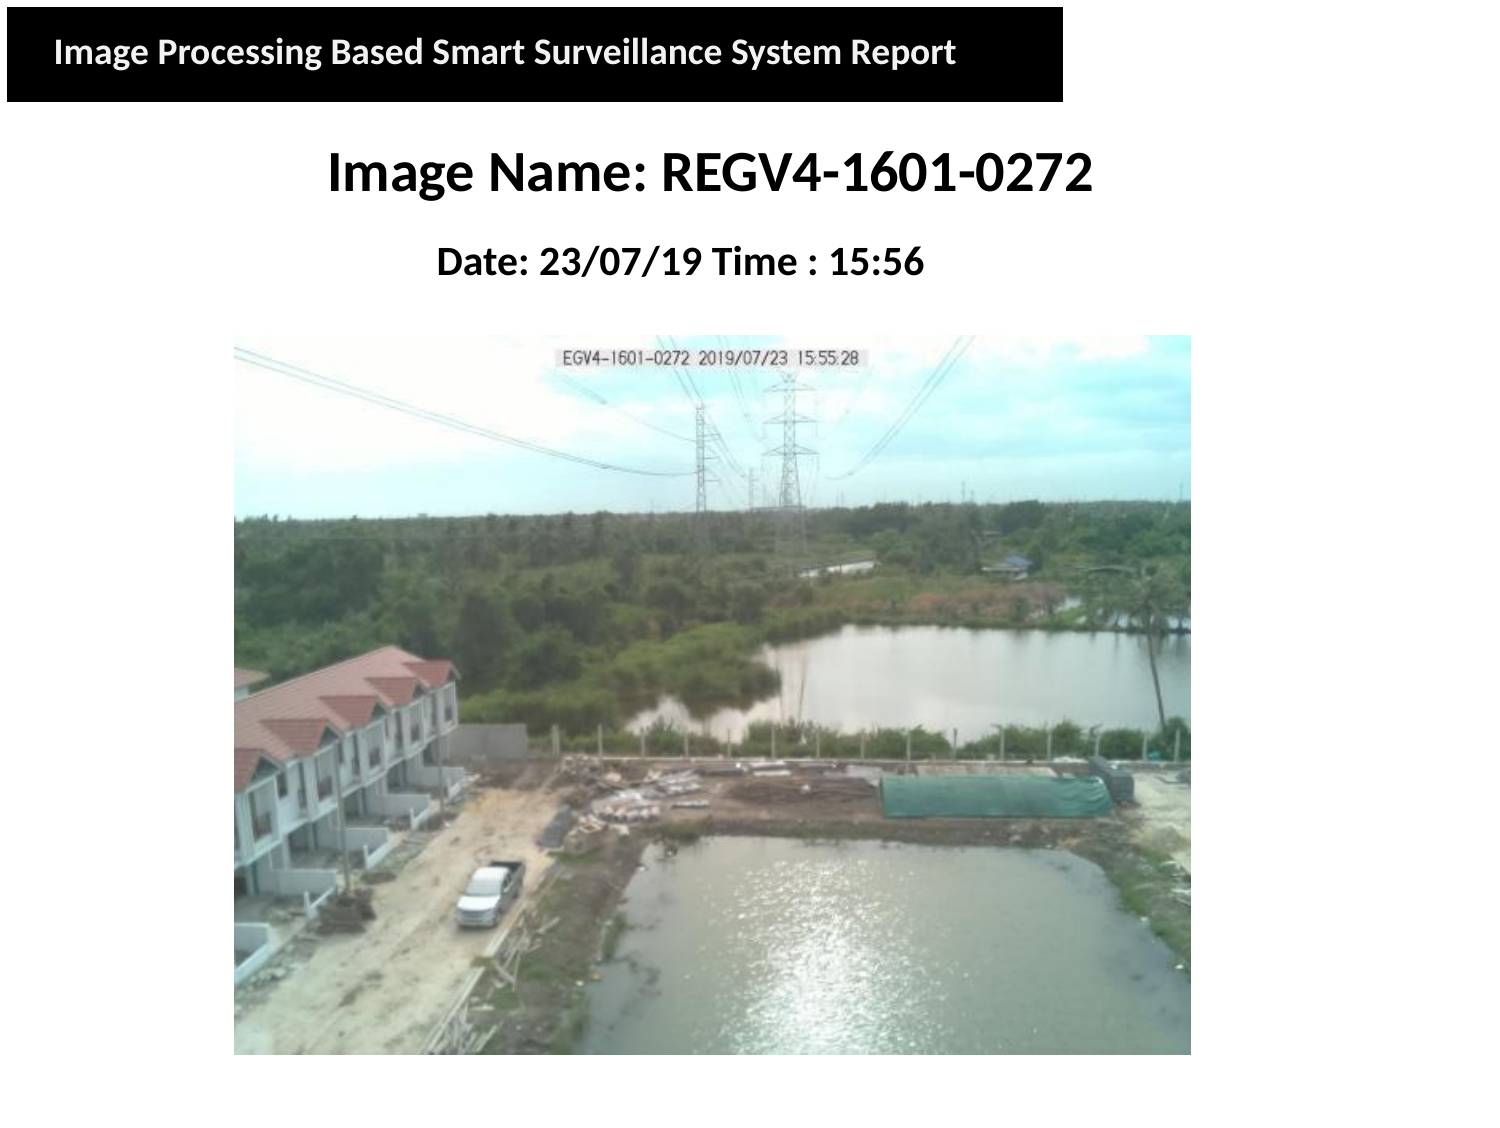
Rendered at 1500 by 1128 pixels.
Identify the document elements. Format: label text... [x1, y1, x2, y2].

picture [234, 335, 1191, 1055]
picture [7, 7, 1063, 102]
text_box Date: 23/07/19 Time : 15:56 [421, 234, 1360, 547]
text_box Image Processing Based Smart Surveillance System Report [39, 23, 977, 180]
text_box Image Name: REGV4-1601-0272 [312, 140, 1251, 335]
